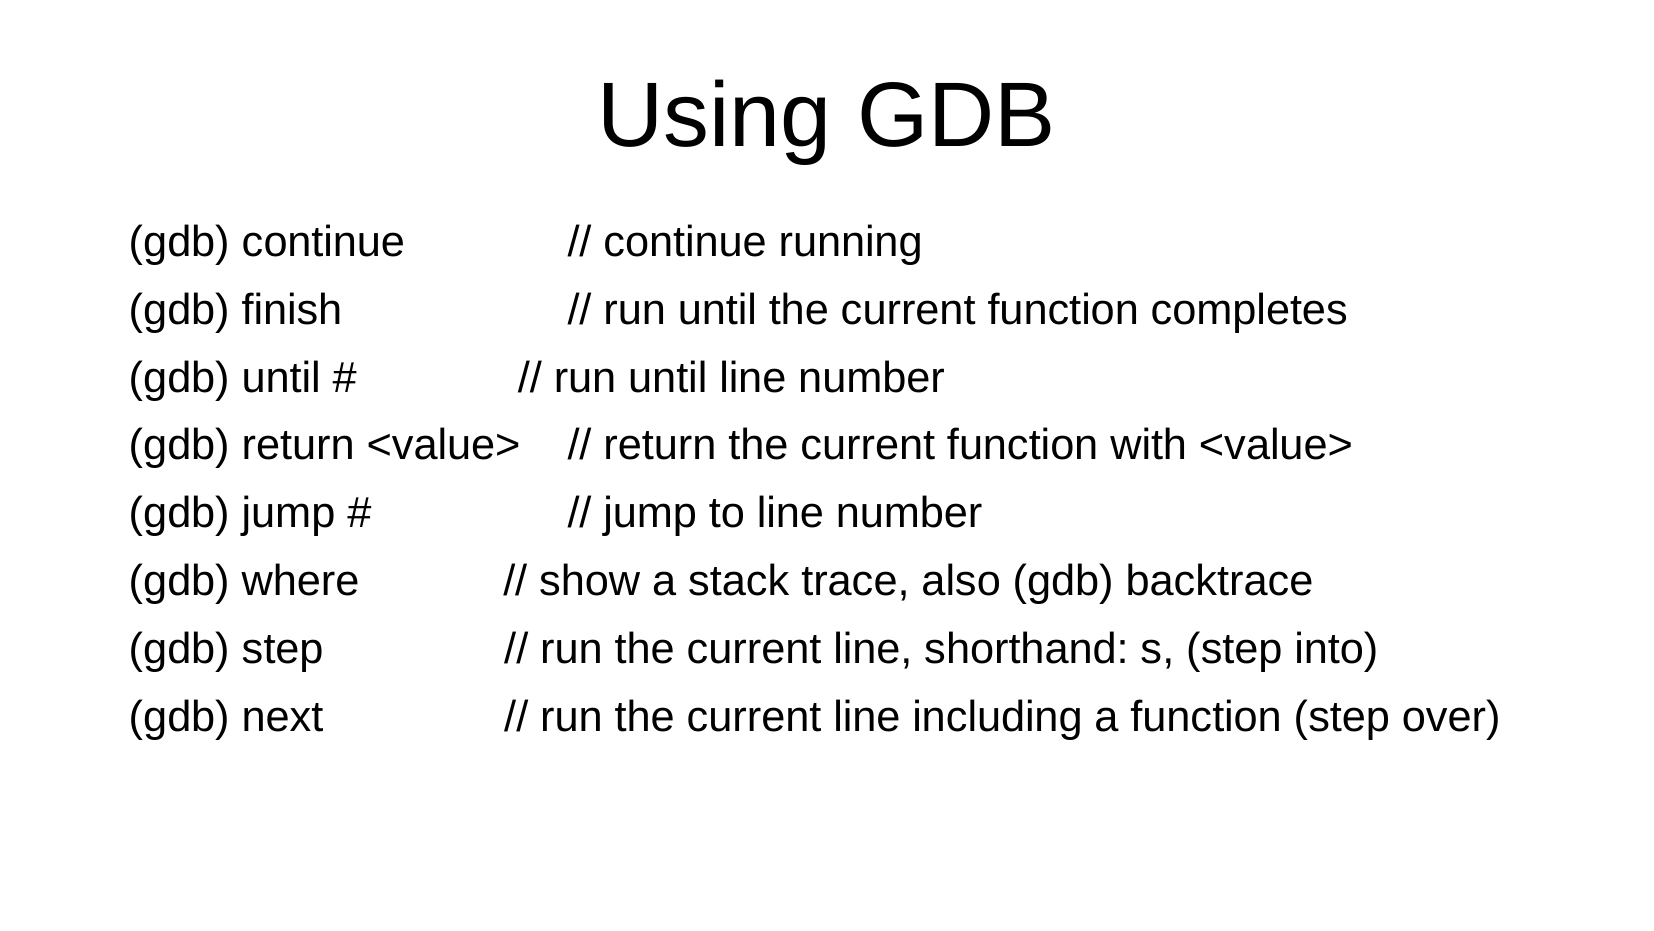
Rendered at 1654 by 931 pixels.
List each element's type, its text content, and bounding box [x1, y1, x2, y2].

list (gdb) continue // continue running (gdb) finish // run until the current function completes (gdb) until # // run until line number (gdb) return <value> // return the current function with <value> (gdb) jump # // jump to line number (gdb) where // show a stack trace, also (gdb) backtrace (gdb) step // run the current line, shorthand: s, (step into) (gdb) next // run the current line including a function (step over) [82, 217, 1571, 758]
title Using GDB [82, 37, 1571, 193]
